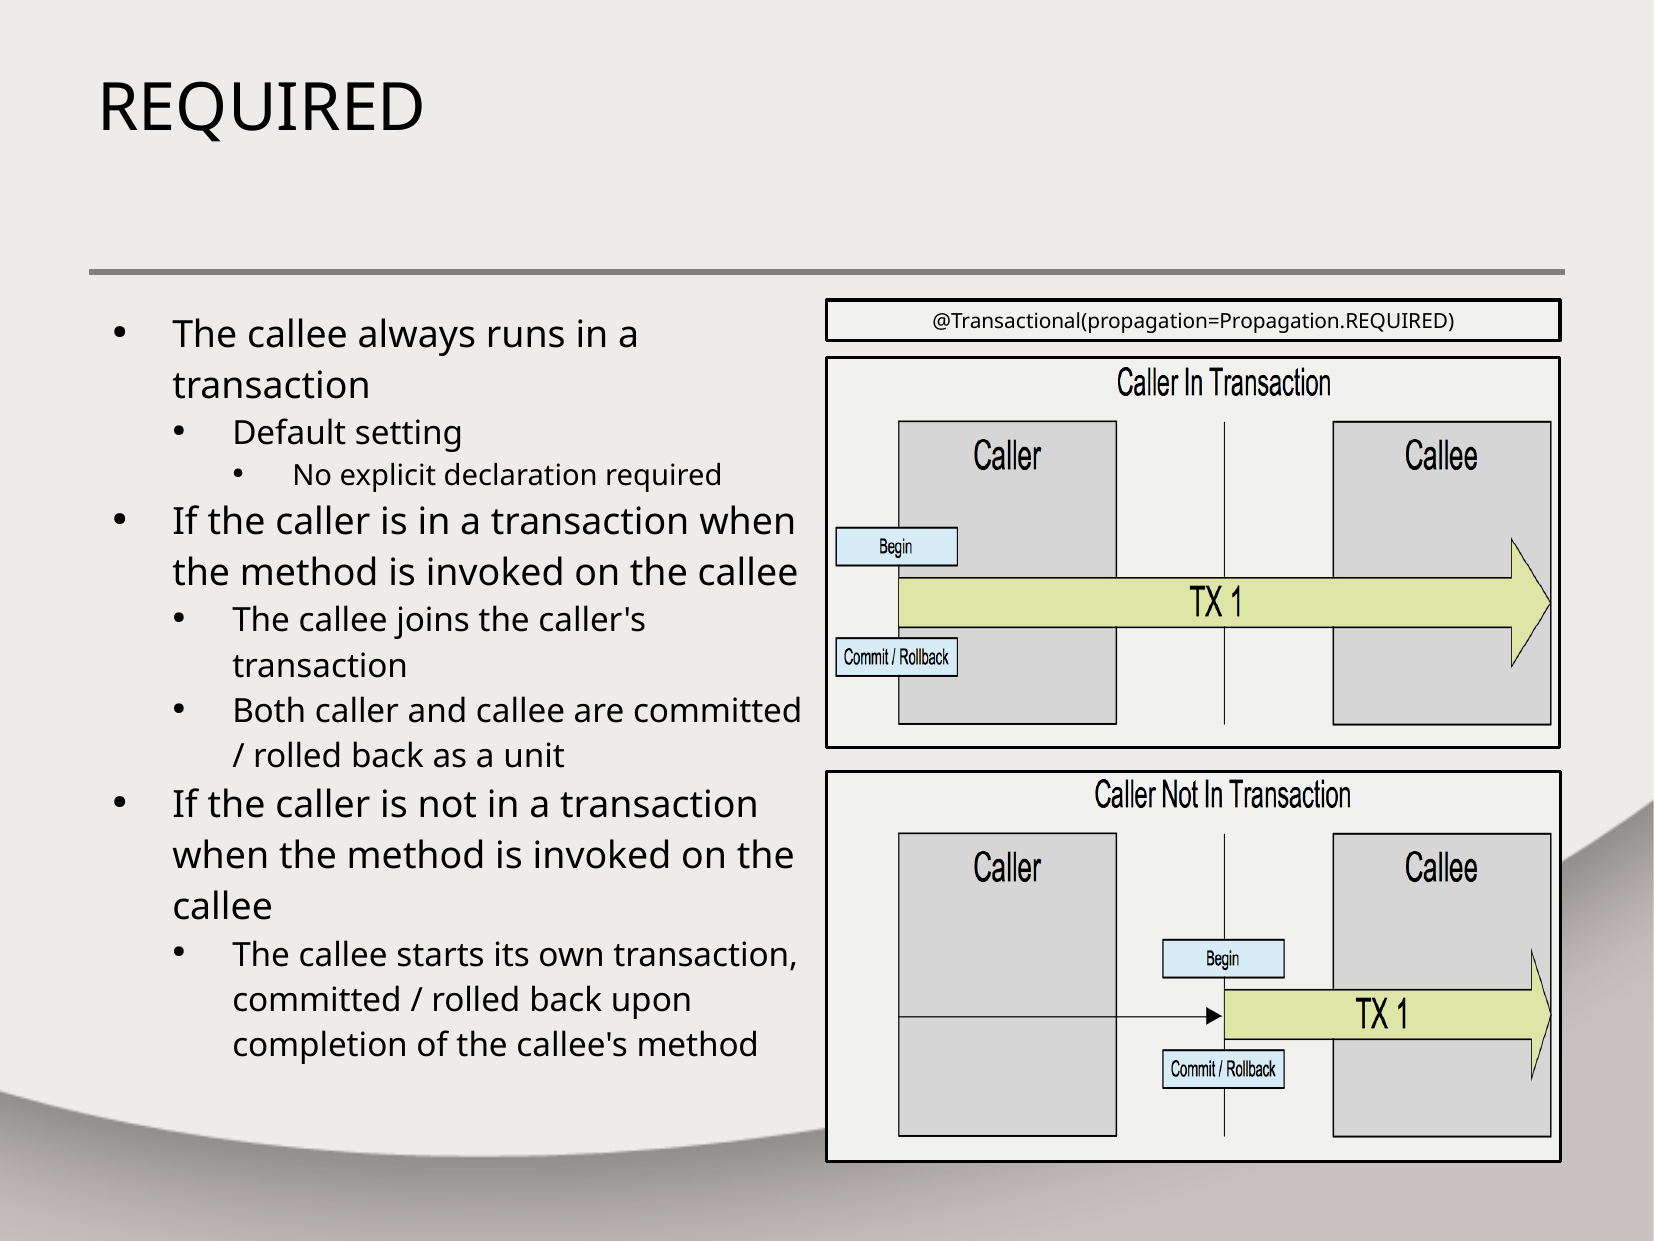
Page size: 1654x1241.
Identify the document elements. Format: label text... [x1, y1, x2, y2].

text_box @Transactional(propagation=Propagation.REQUIRED) [826, 300, 1561, 341]
picture [0, 0, 1654, 1241]
text_box The callee always runs in a transaction Default setting No explicit declaration required If the caller is in a transaction when the method is invoked on the callee The callee joins the caller's transaction Both caller and callee are committed / rolled back as a unit If the caller is not in a transaction when the method is invoked on the callee The callee starts its own transaction, committed / rolled back upon completion of the callee's method [97, 300, 827, 1163]
title REQUIRED [97, 75, 1561, 226]
